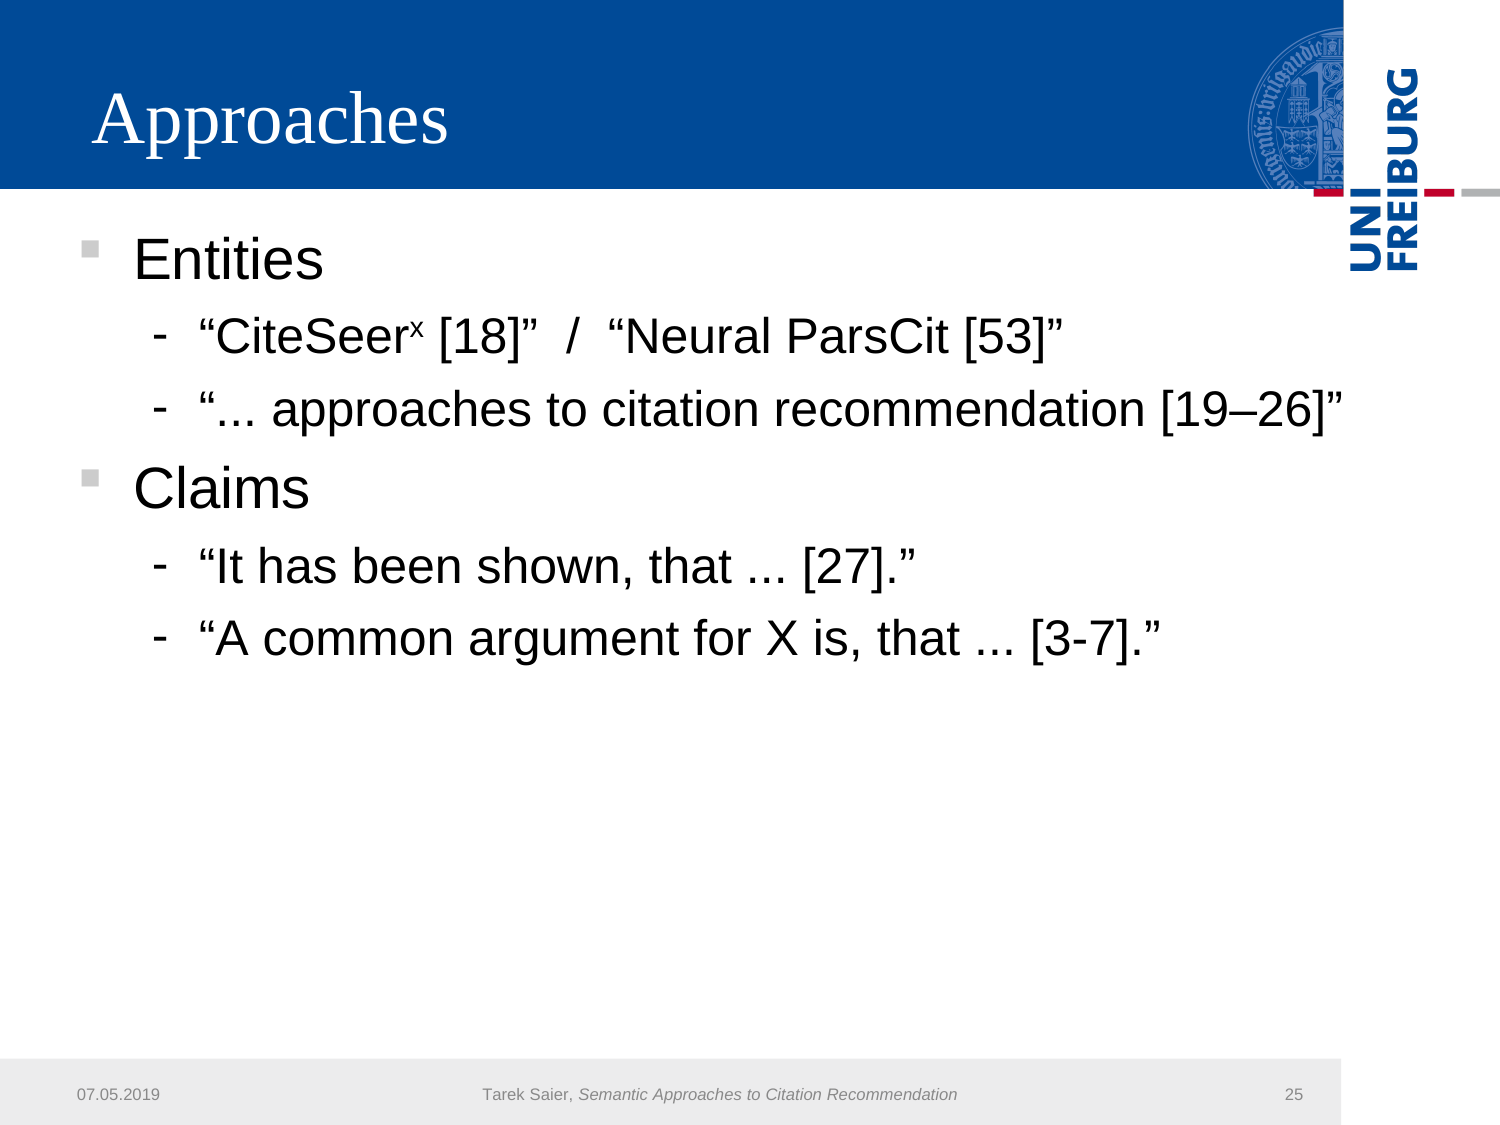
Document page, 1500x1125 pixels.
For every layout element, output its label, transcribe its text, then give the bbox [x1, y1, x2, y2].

title Approaches [76, 49, 1235, 178]
list Entities “CiteSeerx [18]” / “Neural ParsCit [53]” “... approaches to citation recommendation [19–26]” Claims “It has been shown, that ... [27].” “A common argument for X is, that ... [3-7].” [76, 221, 1388, 1009]
picture [0, 0, 1500, 271]
